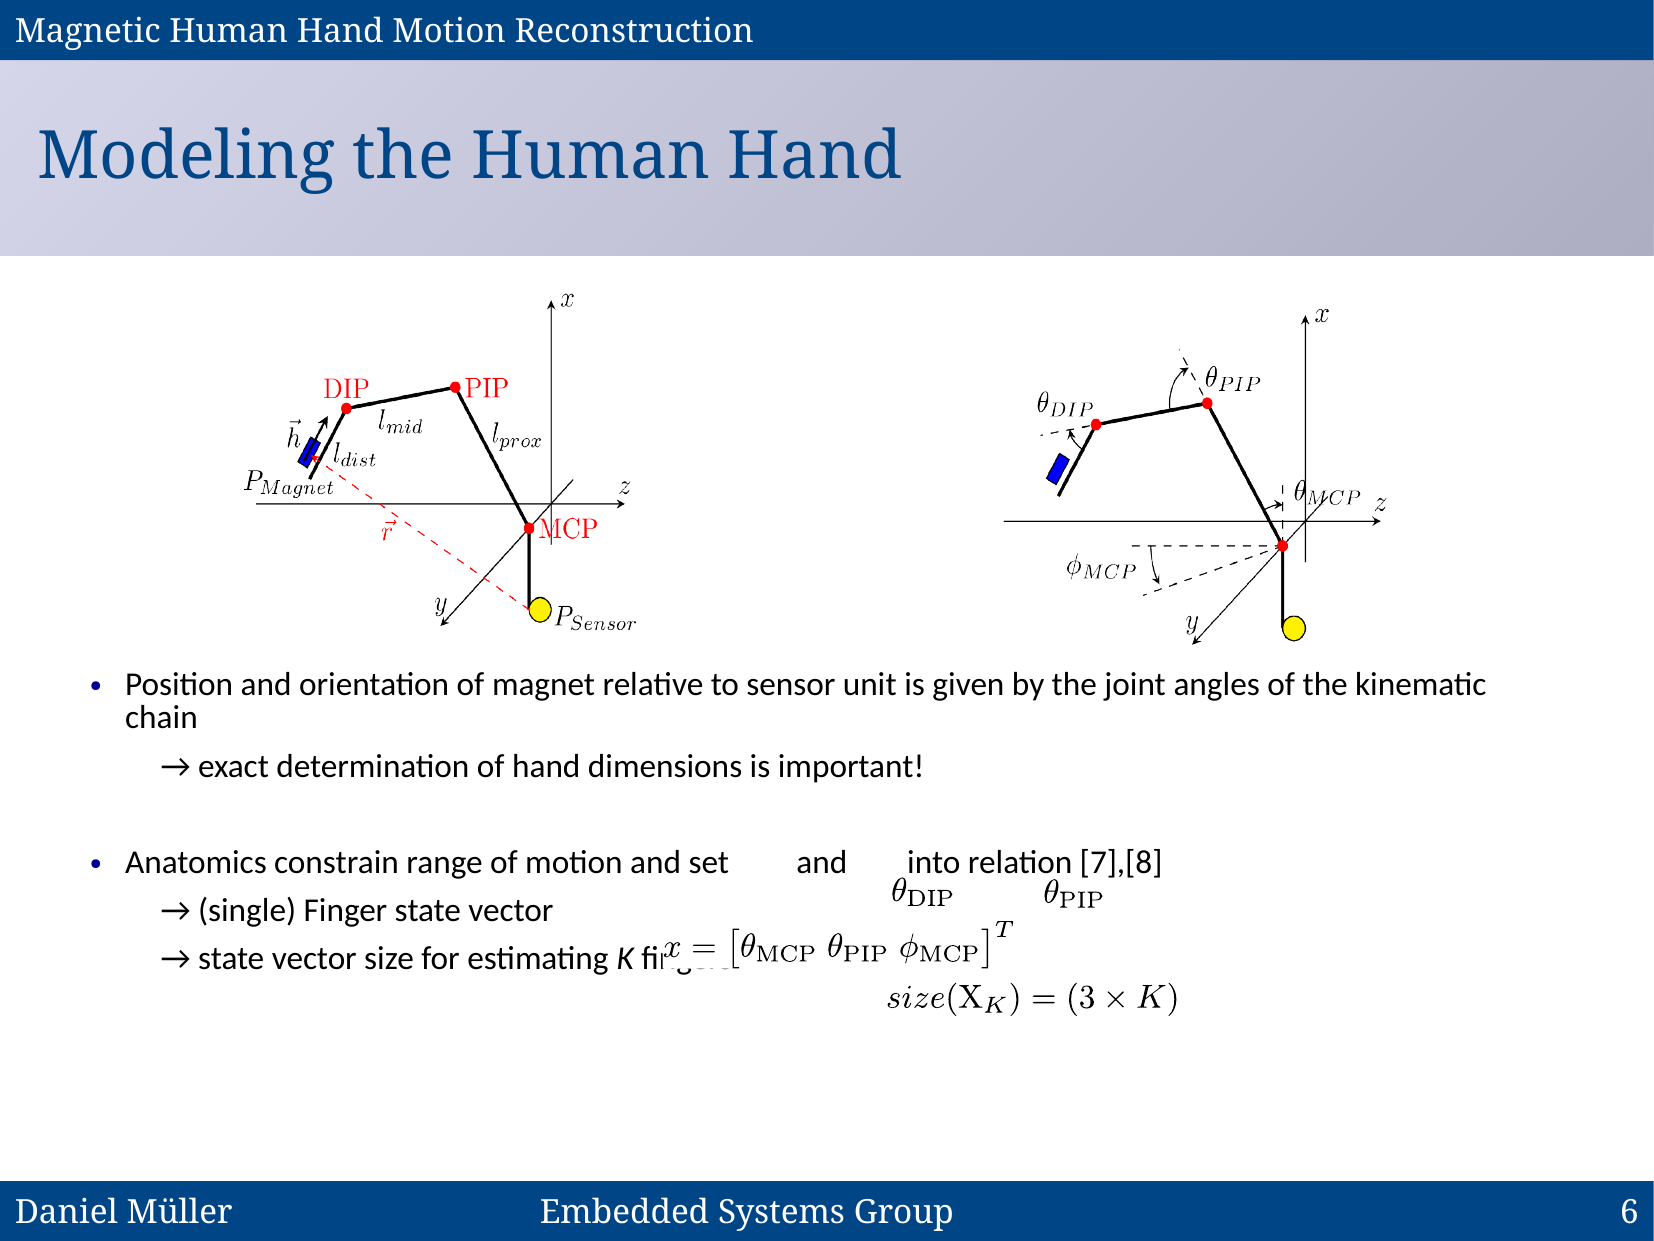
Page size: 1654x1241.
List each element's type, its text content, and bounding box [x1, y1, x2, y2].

title Modeling the Human Hand [37, 47, 1411, 256]
text_box [885, 982, 1180, 1016]
text_box [1043, 879, 1105, 908]
text_box [662, 920, 1015, 969]
picture [1003, 299, 1396, 646]
text_box Position and orientation of magnet relative to sensor unit is given by the joint angles of the kinematic chain → exact determination of hand dimensions is important! Anatomics constrain range of motion and set and into relation [7],[8] → (single) Finger state vector → state vector size for estimating K fingers [75, 663, 1546, 1026]
picture [234, 284, 646, 639]
text_box [890, 877, 955, 906]
